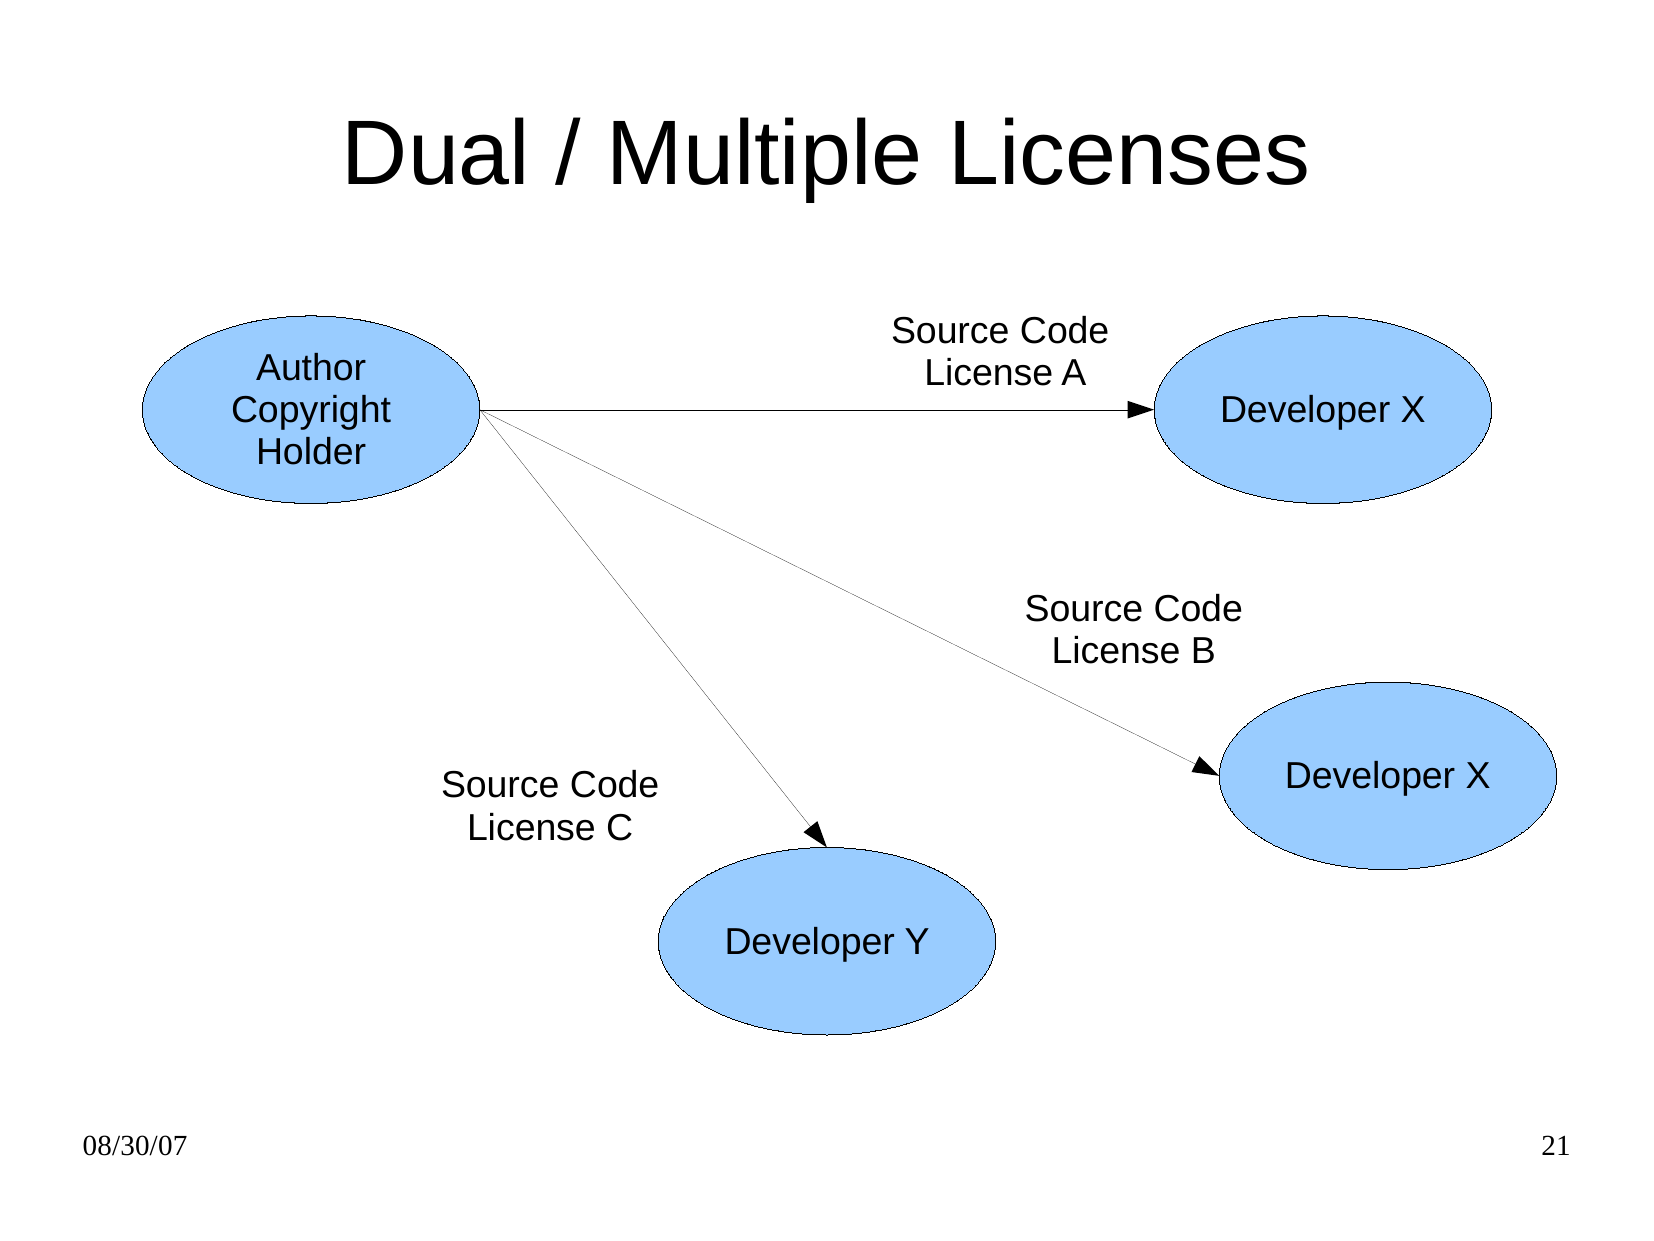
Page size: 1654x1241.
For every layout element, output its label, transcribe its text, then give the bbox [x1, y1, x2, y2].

text_box Author Copyright Holder [142, 315, 480, 504]
text_box Developer X [1154, 315, 1492, 504]
title Dual / Multiple Licenses [82, 49, 1571, 257]
text_box Developer X [1219, 682, 1557, 870]
text_box Developer Y [658, 847, 996, 1036]
text_box Source Code License C [418, 756, 682, 856]
text_box Source Code License B [1002, 580, 1265, 680]
text_box Source Code License A [850, 301, 1151, 401]
